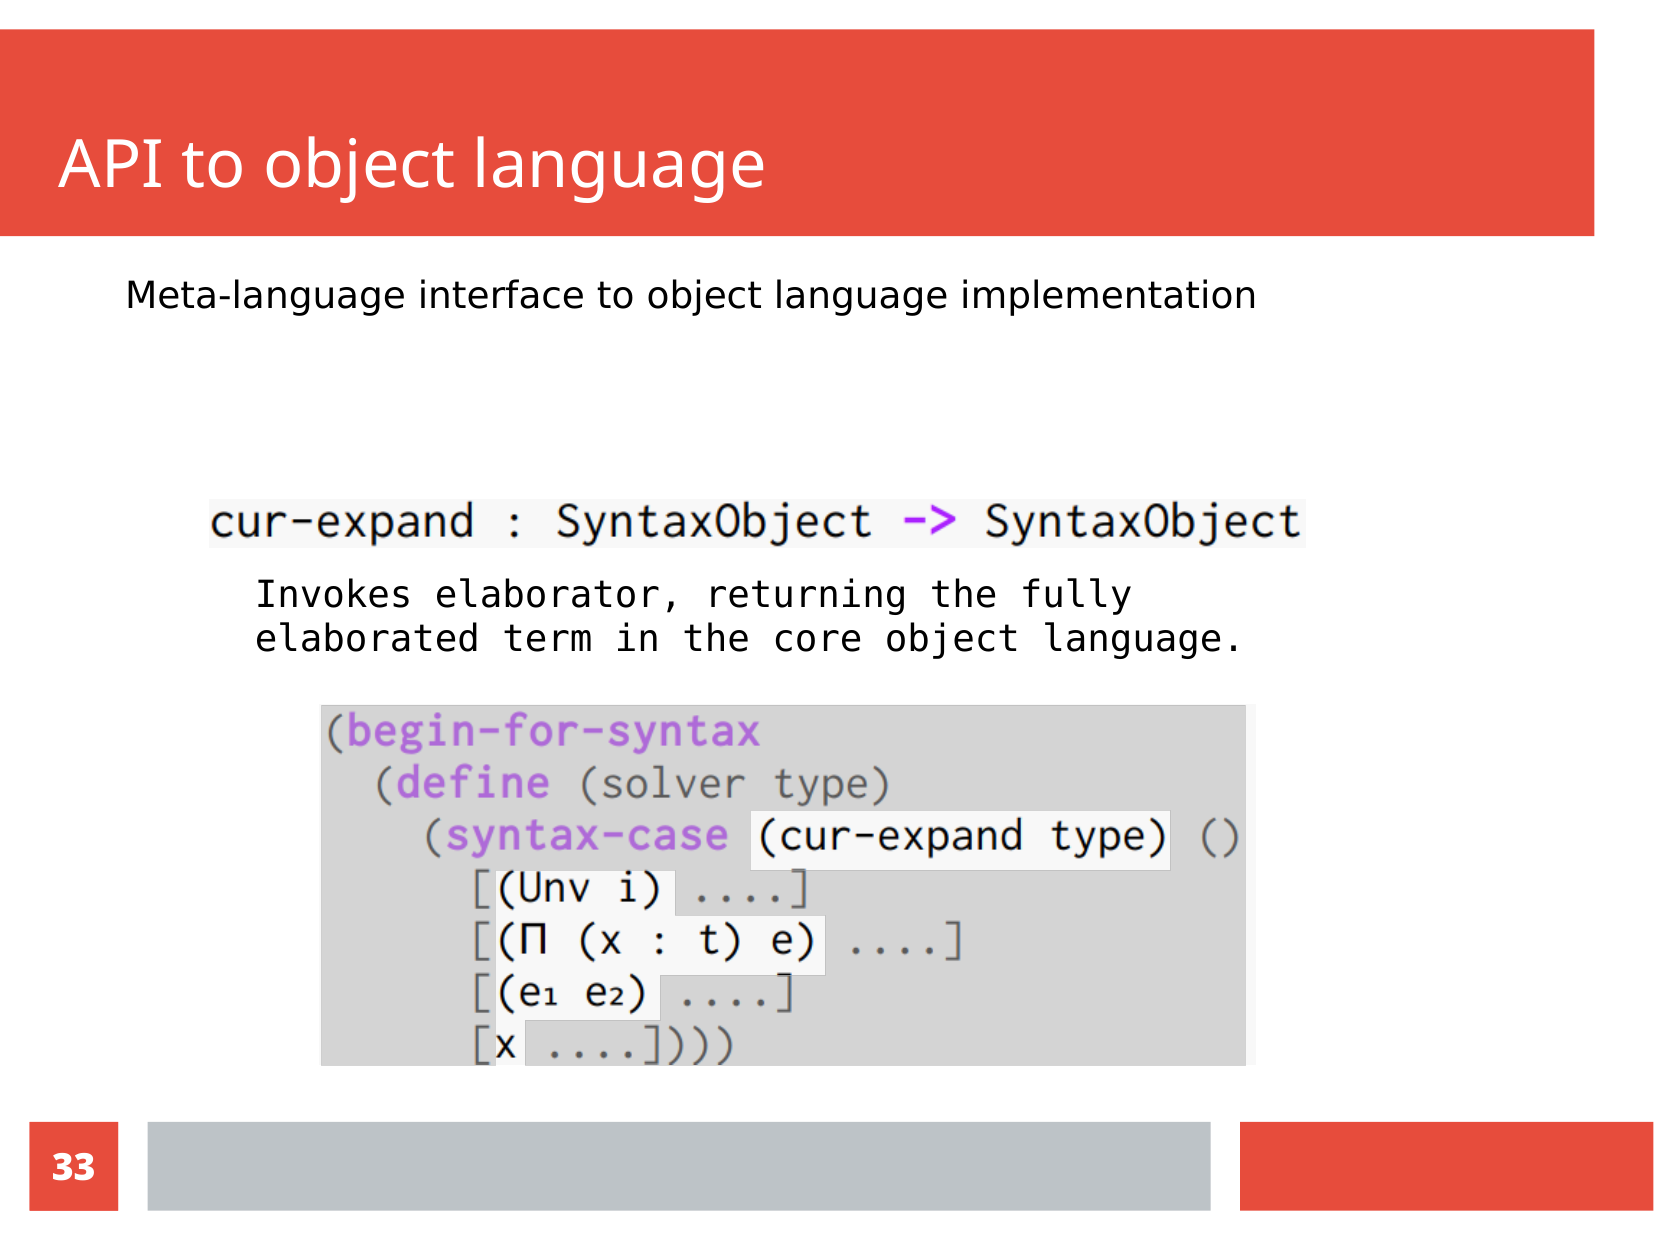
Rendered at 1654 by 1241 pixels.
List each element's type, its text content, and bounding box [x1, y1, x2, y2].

text_box Invokes elaborator, returning the fully elaborated term in the core object language. [240, 565, 1336, 685]
picture [319, 704, 1256, 1066]
title API to object language [59, 59, 1595, 207]
picture [751, 811, 1170, 870]
picture [209, 499, 1306, 548]
picture [496, 871, 825, 1066]
text_box Meta-language interface to object language implementation [75, 266, 1274, 325]
text_box [321, 705, 1246, 1066]
